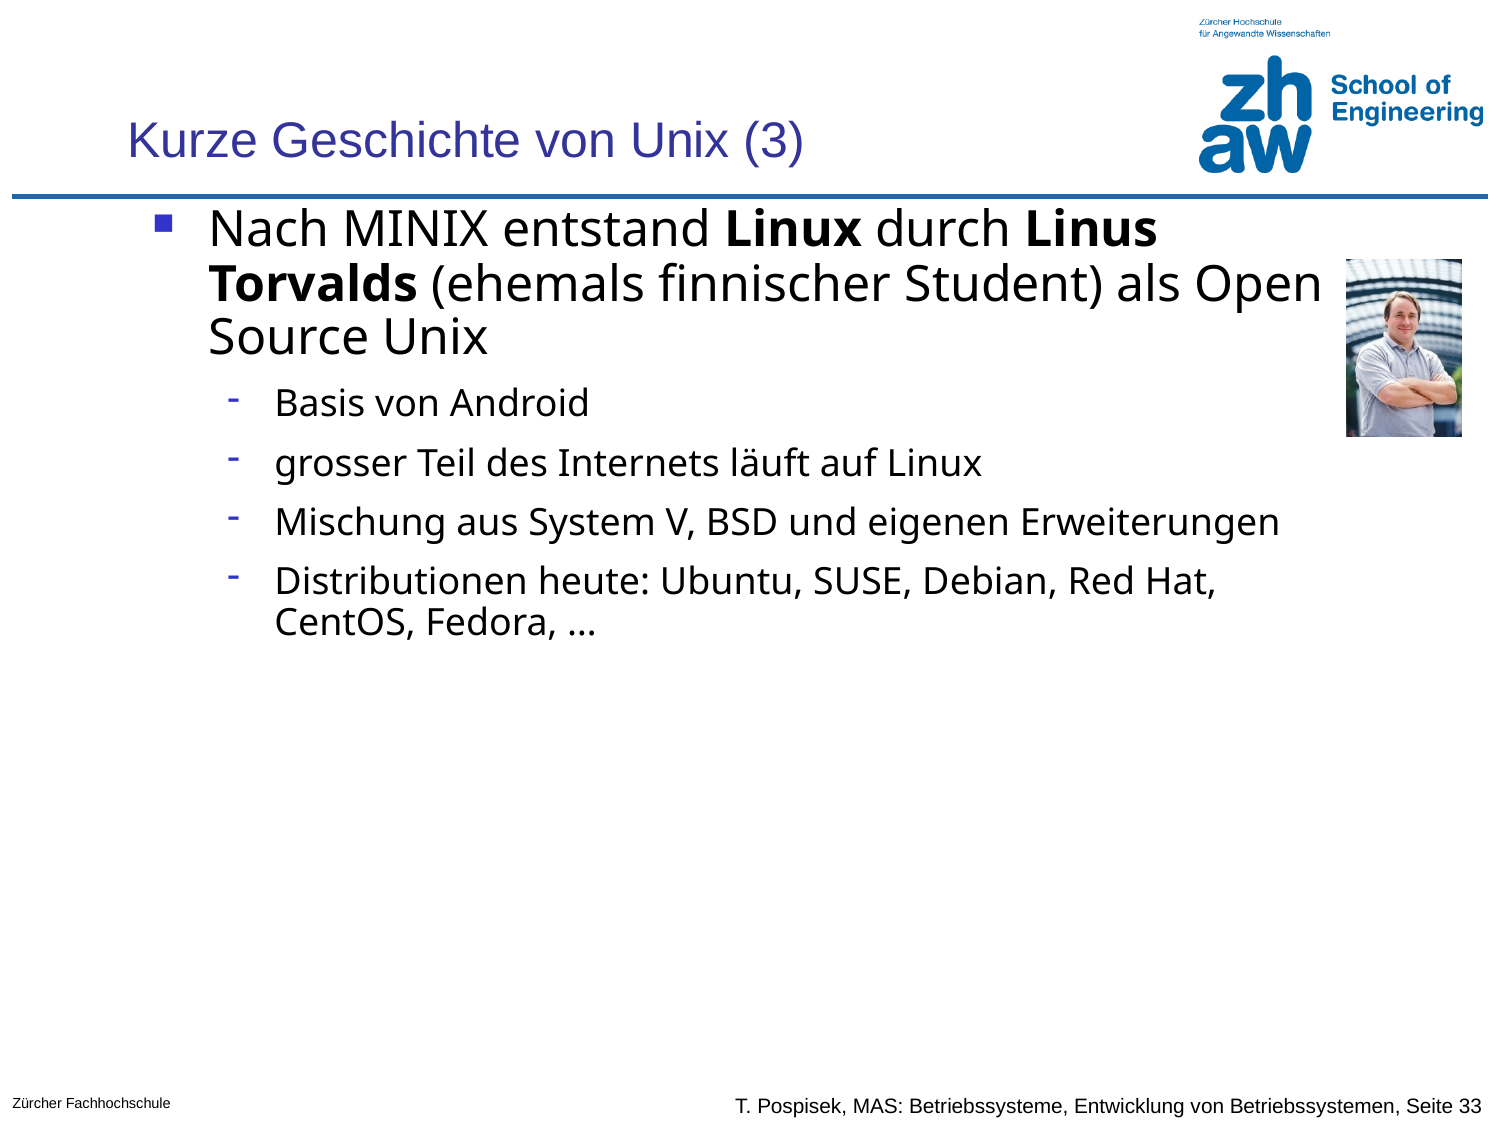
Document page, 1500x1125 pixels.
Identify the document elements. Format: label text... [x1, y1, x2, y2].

picture [1346, 259, 1462, 437]
picture [1199, 19, 1483, 173]
list Nach MINIX entstand Linux durch Linus Torvalds (ehemals finnischer Student) als Open Source Unix Basis von Android grosser Teil des Internets läuft auf Linux Mischung aus System V, BSD und eigenen Erweiterungen Distributionen heute: Ubuntu, SUSE, Debian, Red Hat, CentOS, Fedora, … [137, 196, 1376, 959]
title Kurze Geschichte von Unix (3) [112, 50, 1391, 175]
